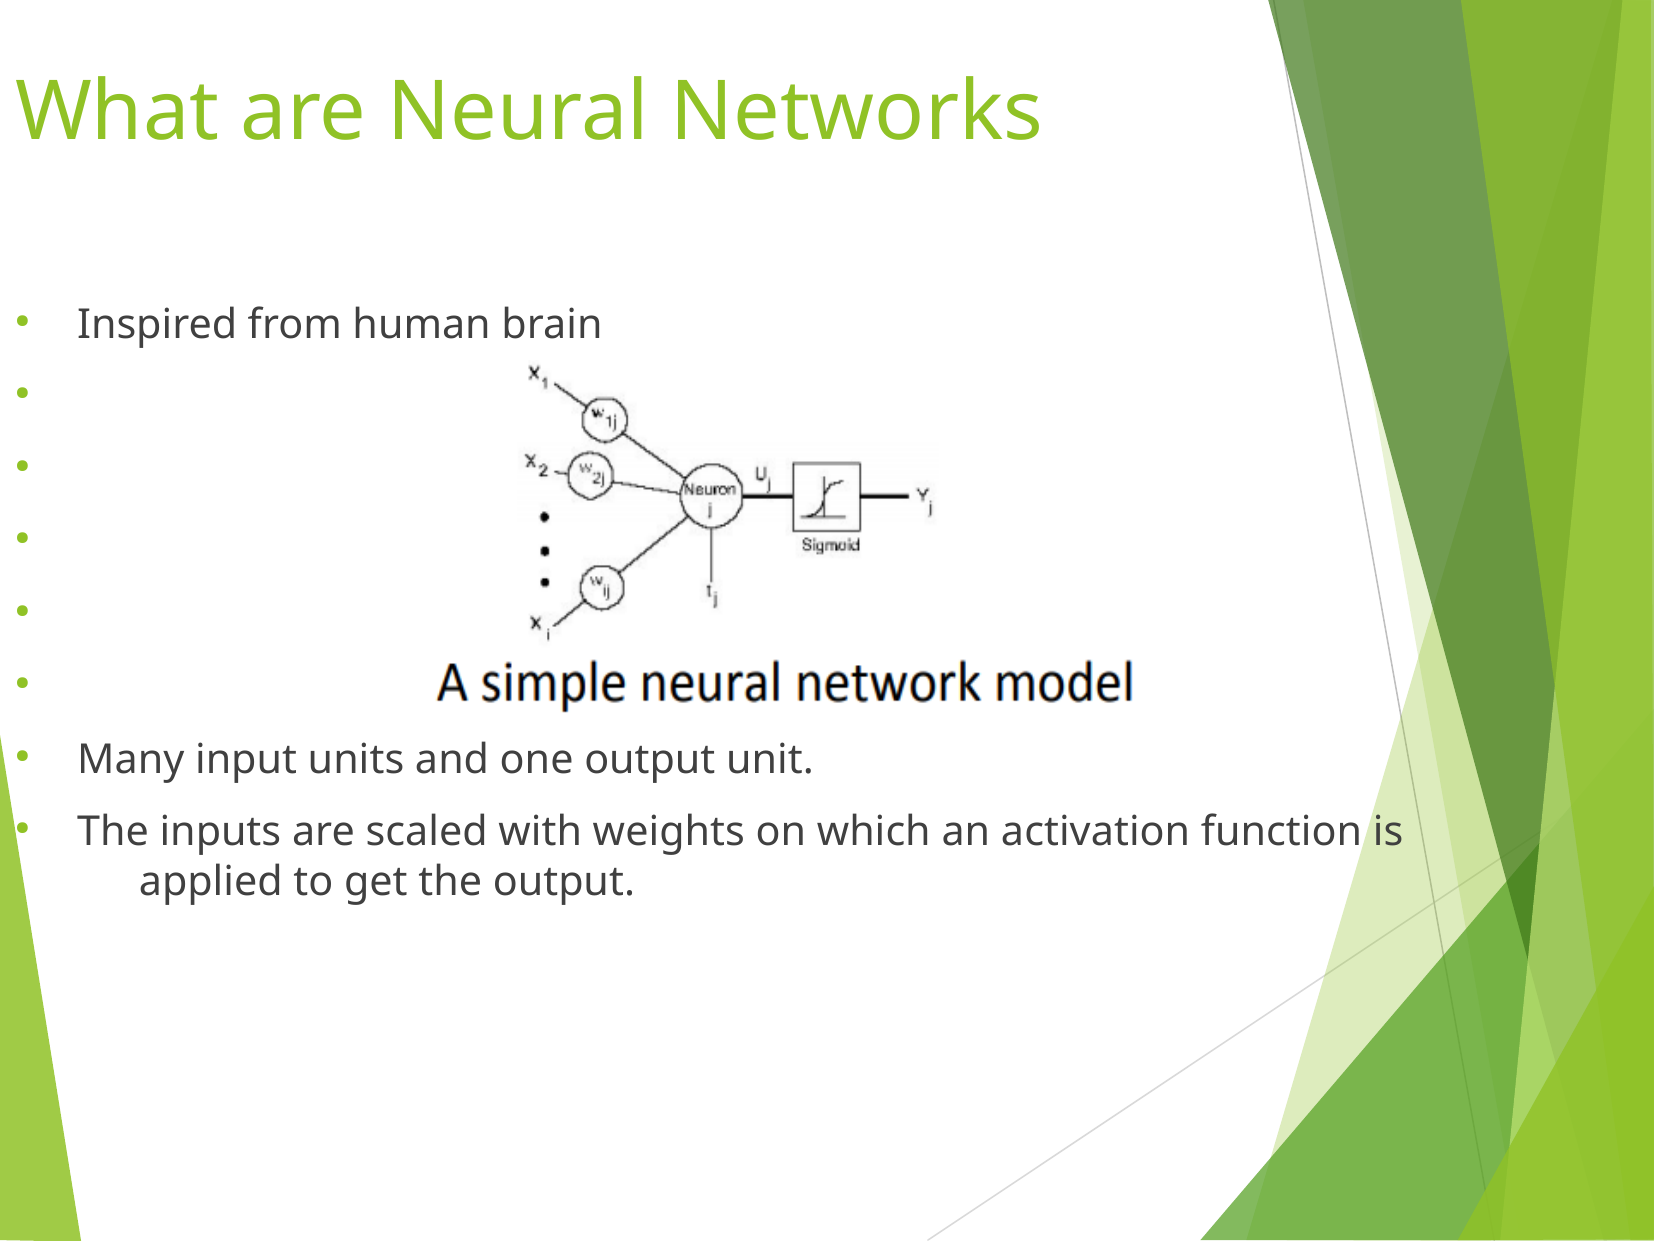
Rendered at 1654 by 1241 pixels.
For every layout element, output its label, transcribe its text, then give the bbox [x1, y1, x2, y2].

title What are Neural Networks [0, 49, 1489, 257]
list Inspired from human brain Many input units and one output unit. The inputs are scaled with weights on which an activation function is applied to get the output. [0, 290, 1489, 1165]
picture [378, 360, 1182, 716]
